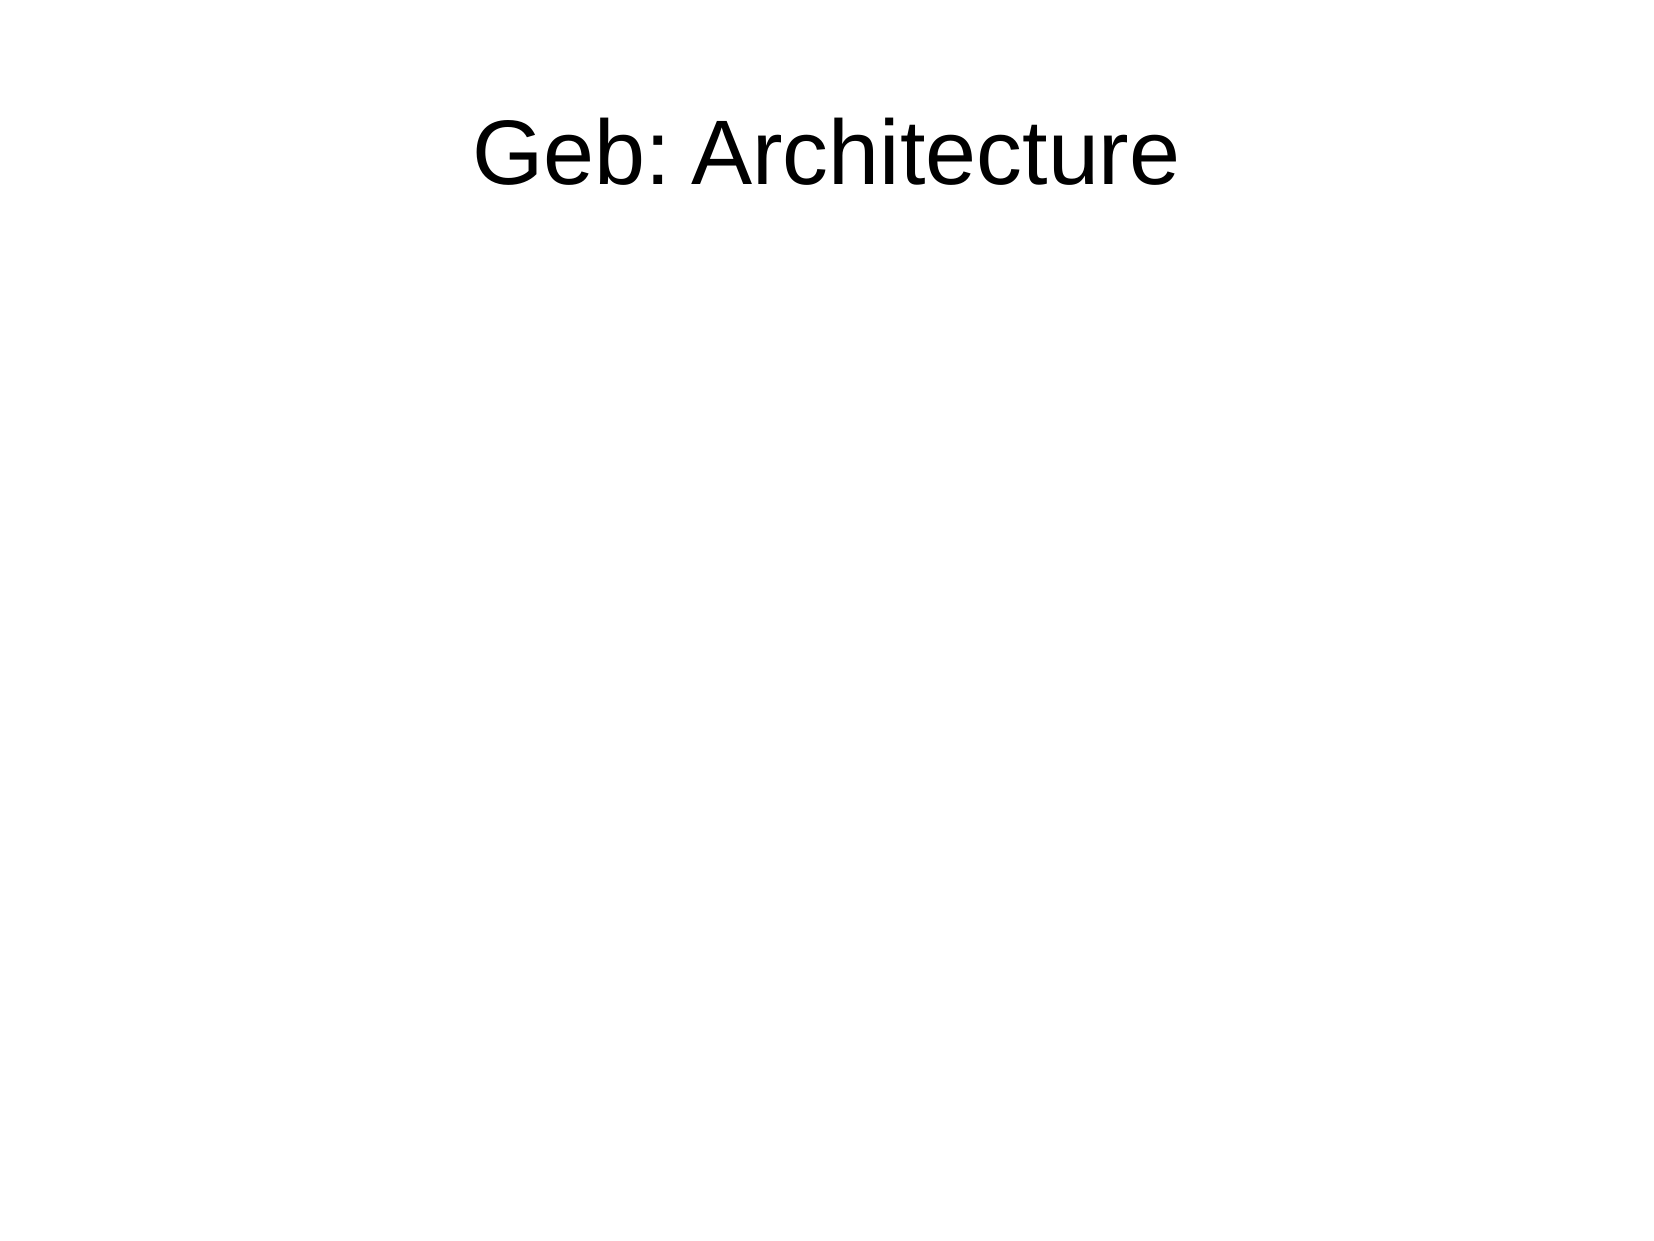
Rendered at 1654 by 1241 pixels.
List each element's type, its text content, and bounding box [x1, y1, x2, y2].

title Geb: Architecture [82, 49, 1571, 257]
